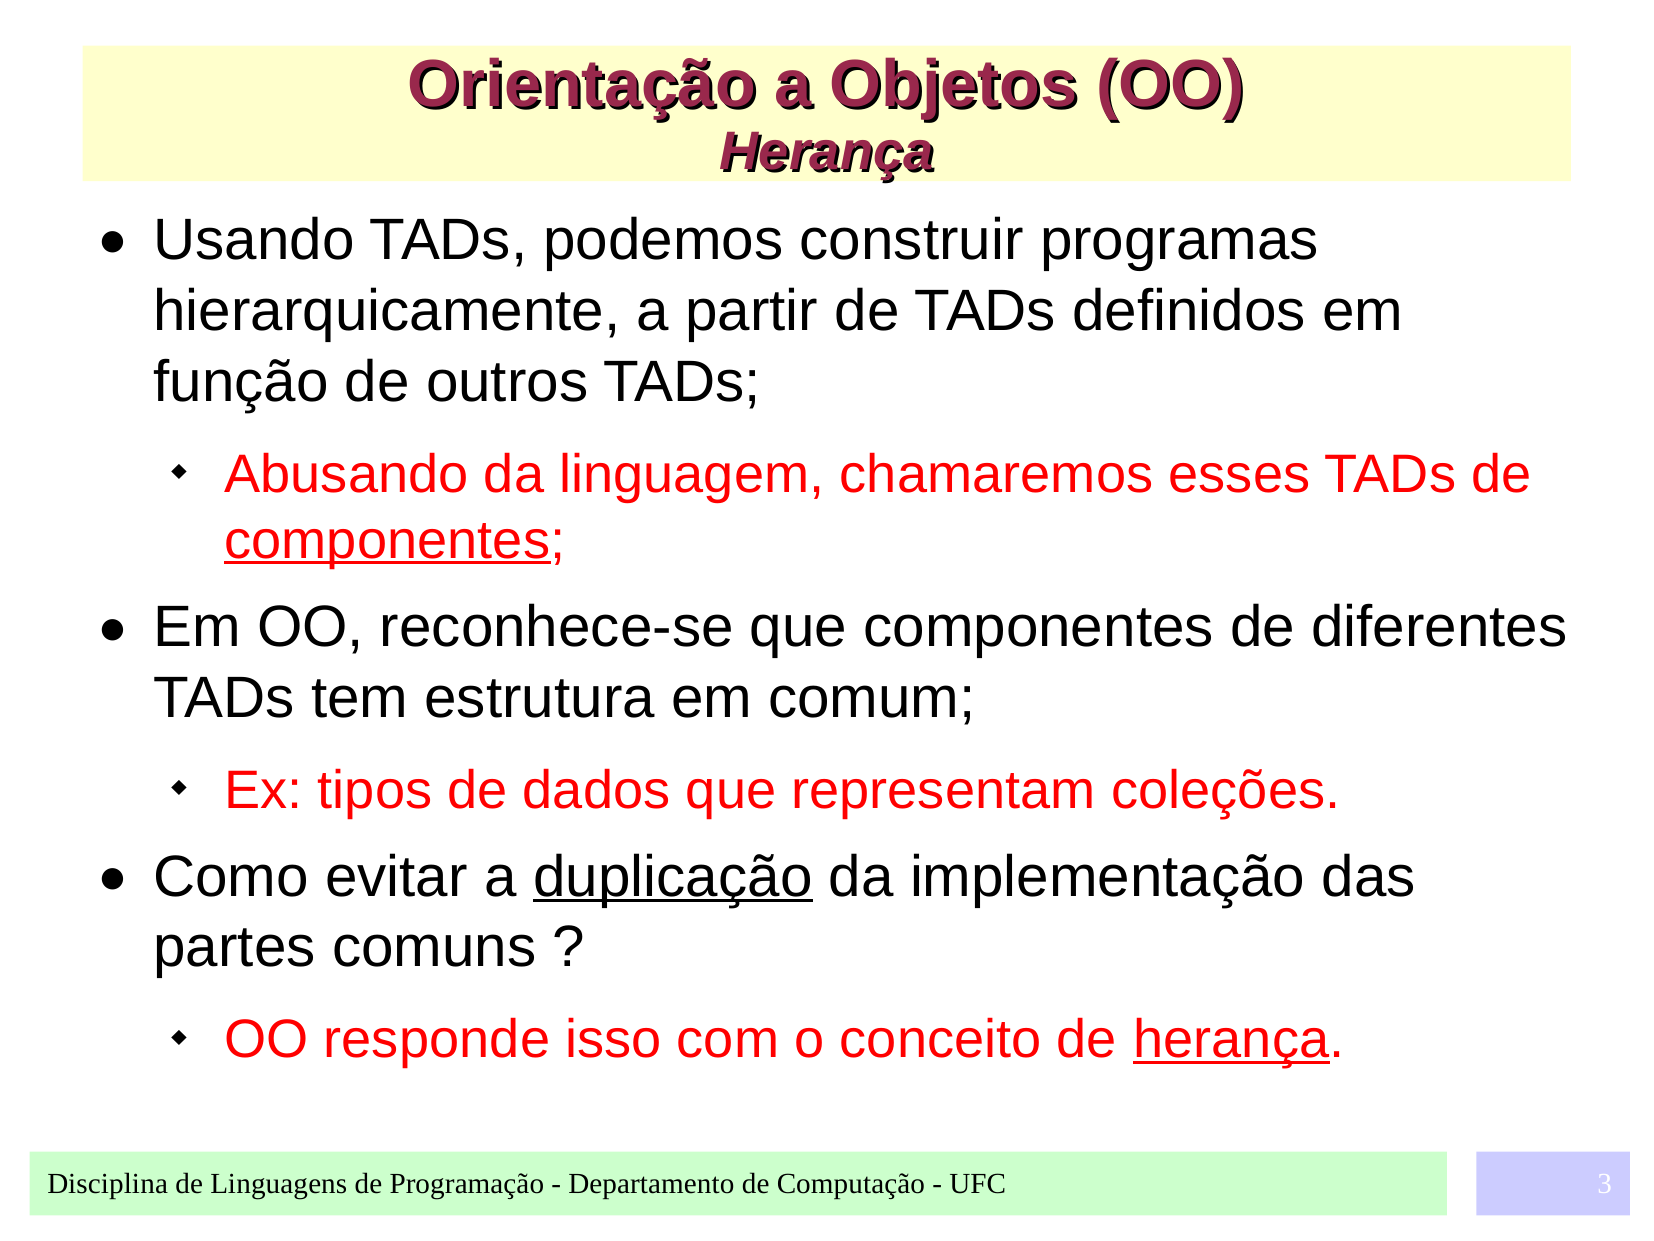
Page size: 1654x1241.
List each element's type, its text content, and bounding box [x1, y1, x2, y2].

list Usando TADs, podemos construir programas hierarquicamente, a partir de TADs definidos em função de outros TADs; Abusando da linguagem, chamaremos esses TADs de componentes; Em OO, reconhece-se que componentes de diferentes TADs tem estrutura em comum; Ex: tipos de dados que representam coleções. Como evitar a duplicação da implementação das partes comuns ? OO responde isso com o conceito de herança. [82, 206, 1571, 1137]
title Orientação a Objetos (OO) Herança [82, 45, 1571, 182]
